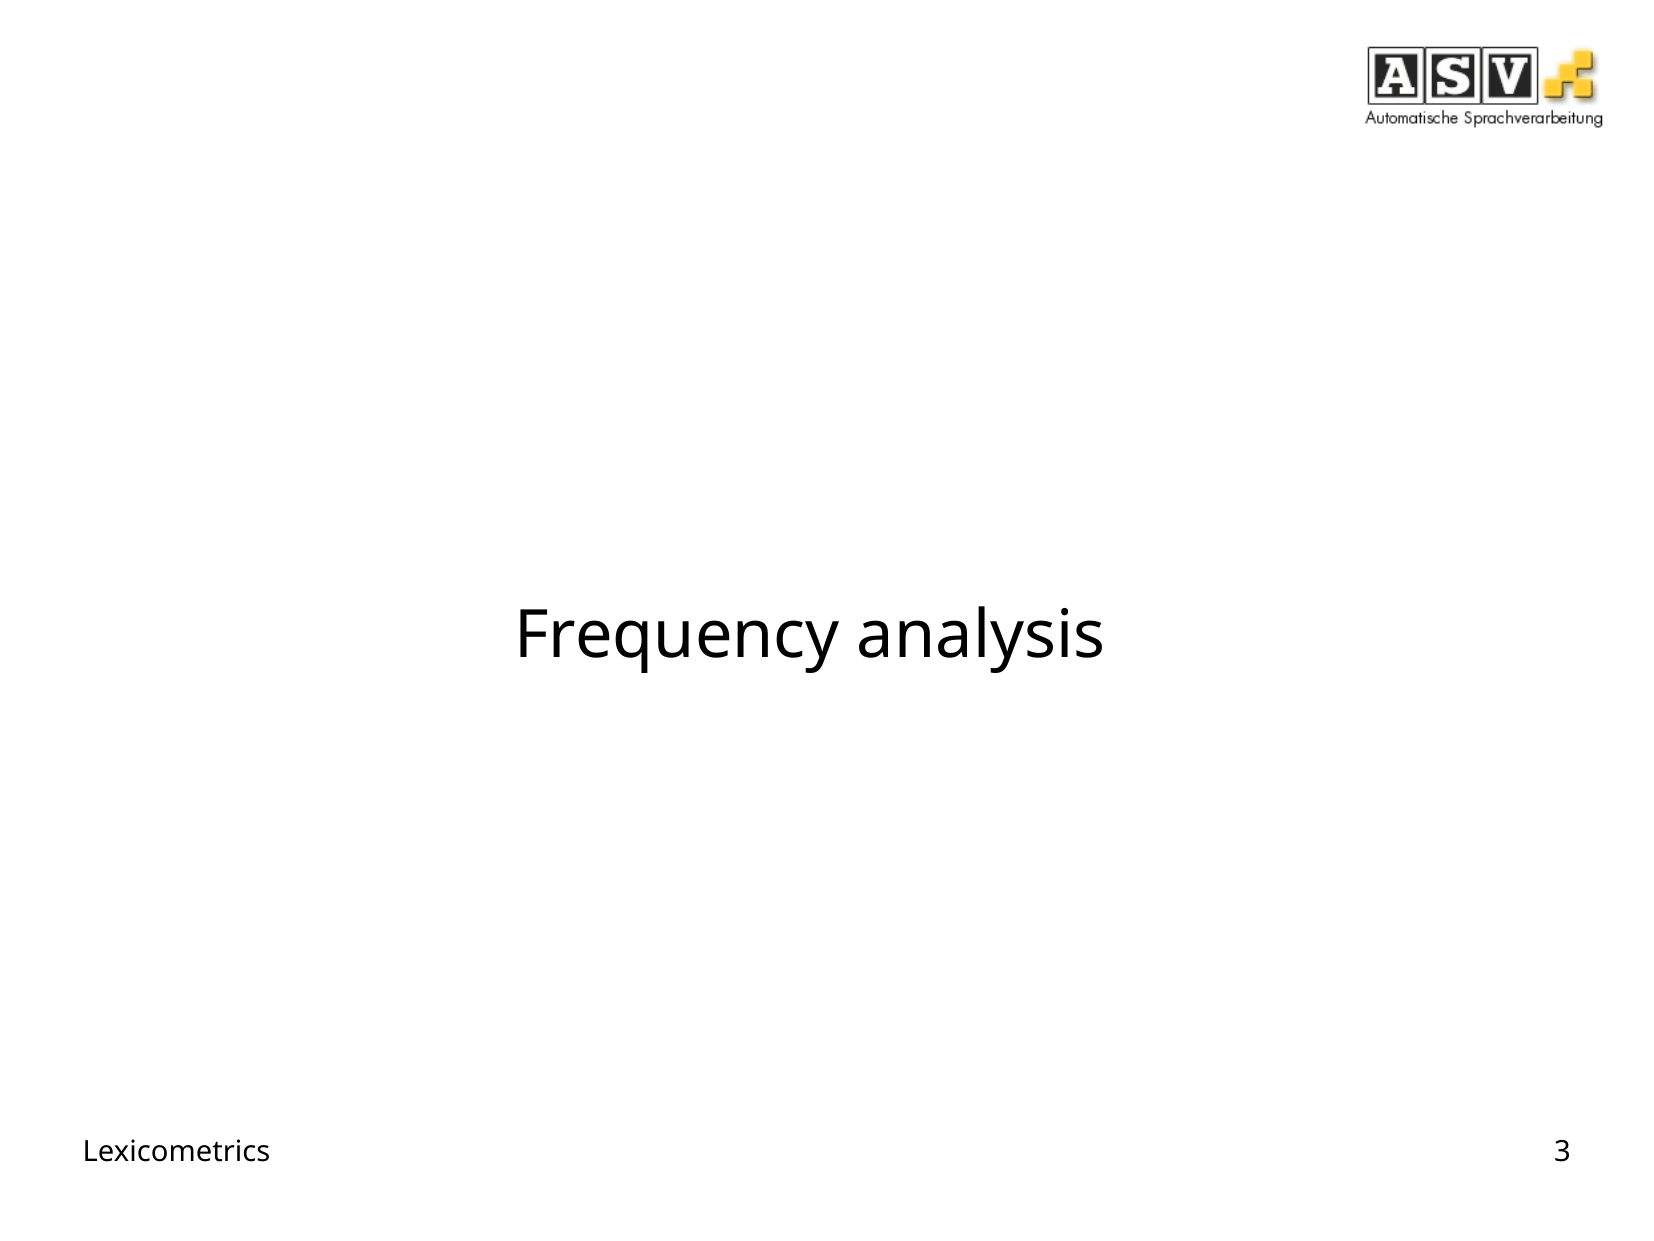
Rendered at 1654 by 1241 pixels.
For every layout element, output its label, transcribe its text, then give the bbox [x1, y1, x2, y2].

subtitle Frequency analysis [82, 271, 1538, 991]
picture [1364, 43, 1605, 129]
